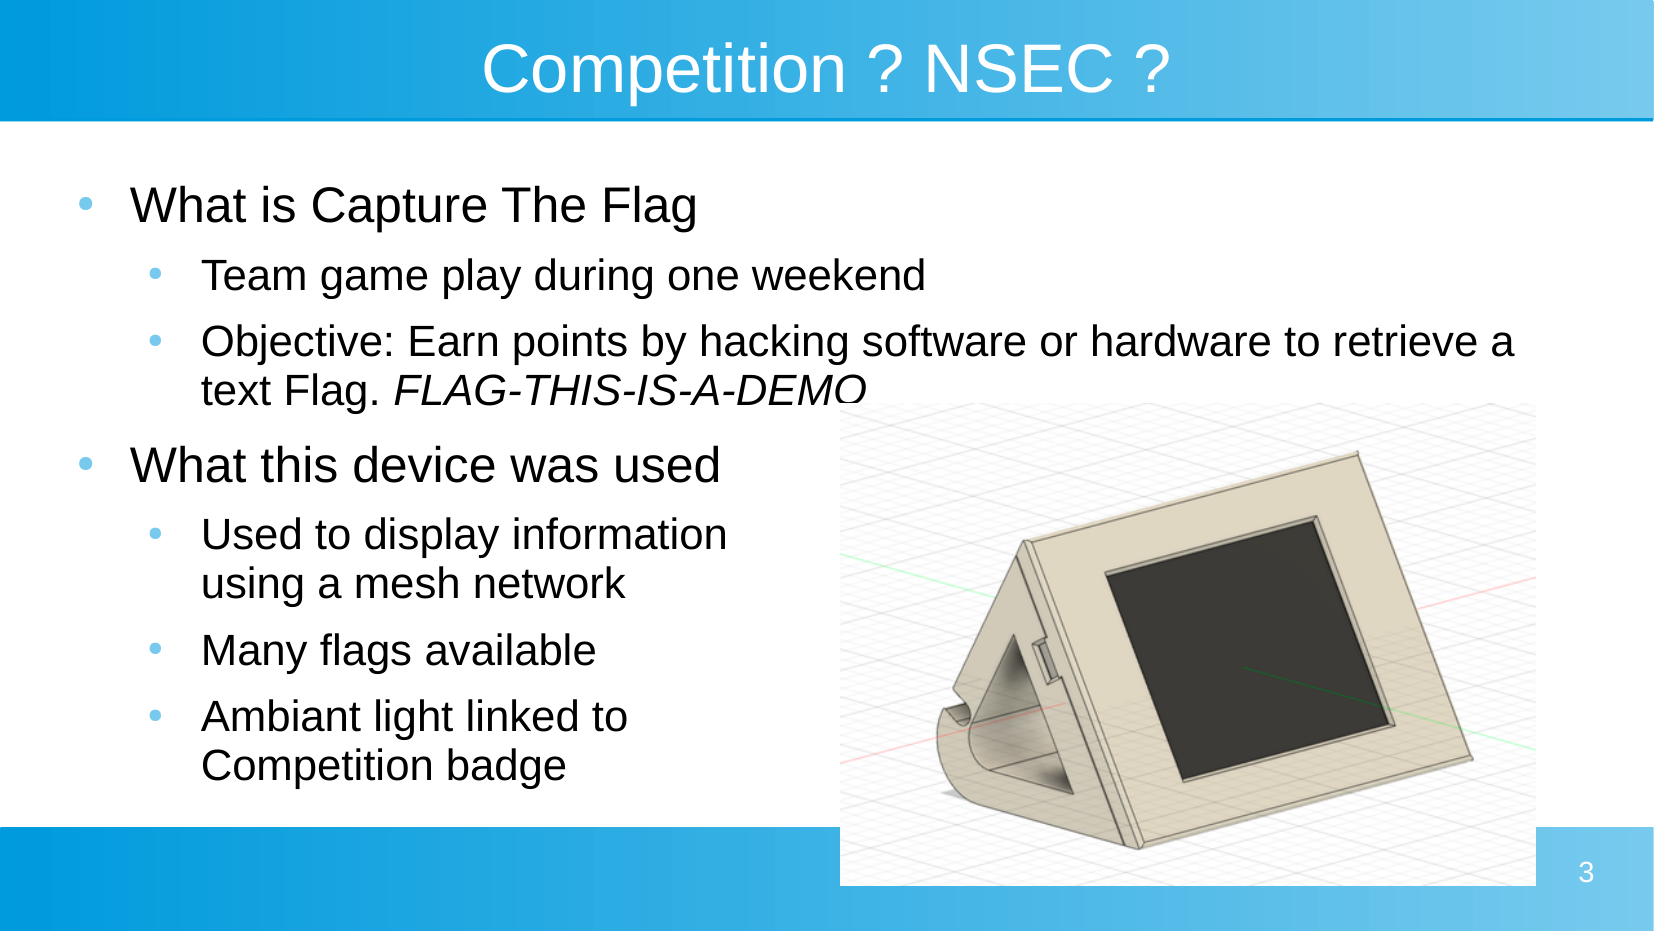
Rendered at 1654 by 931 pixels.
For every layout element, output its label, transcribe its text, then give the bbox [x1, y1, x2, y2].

list What is Capture The Flag Team game play during one weekend Objective: Earn points by hacking software or hardware to retrieve a text Flag. FLAG-THIS-IS-A-DEMO What this device was used Used to display information using a mesh network Many flags available Ambiant light linked to Competition badge [59, 177, 1595, 768]
picture [840, 403, 1536, 886]
title Competition ? NSEC ? [59, 29, 1595, 108]
